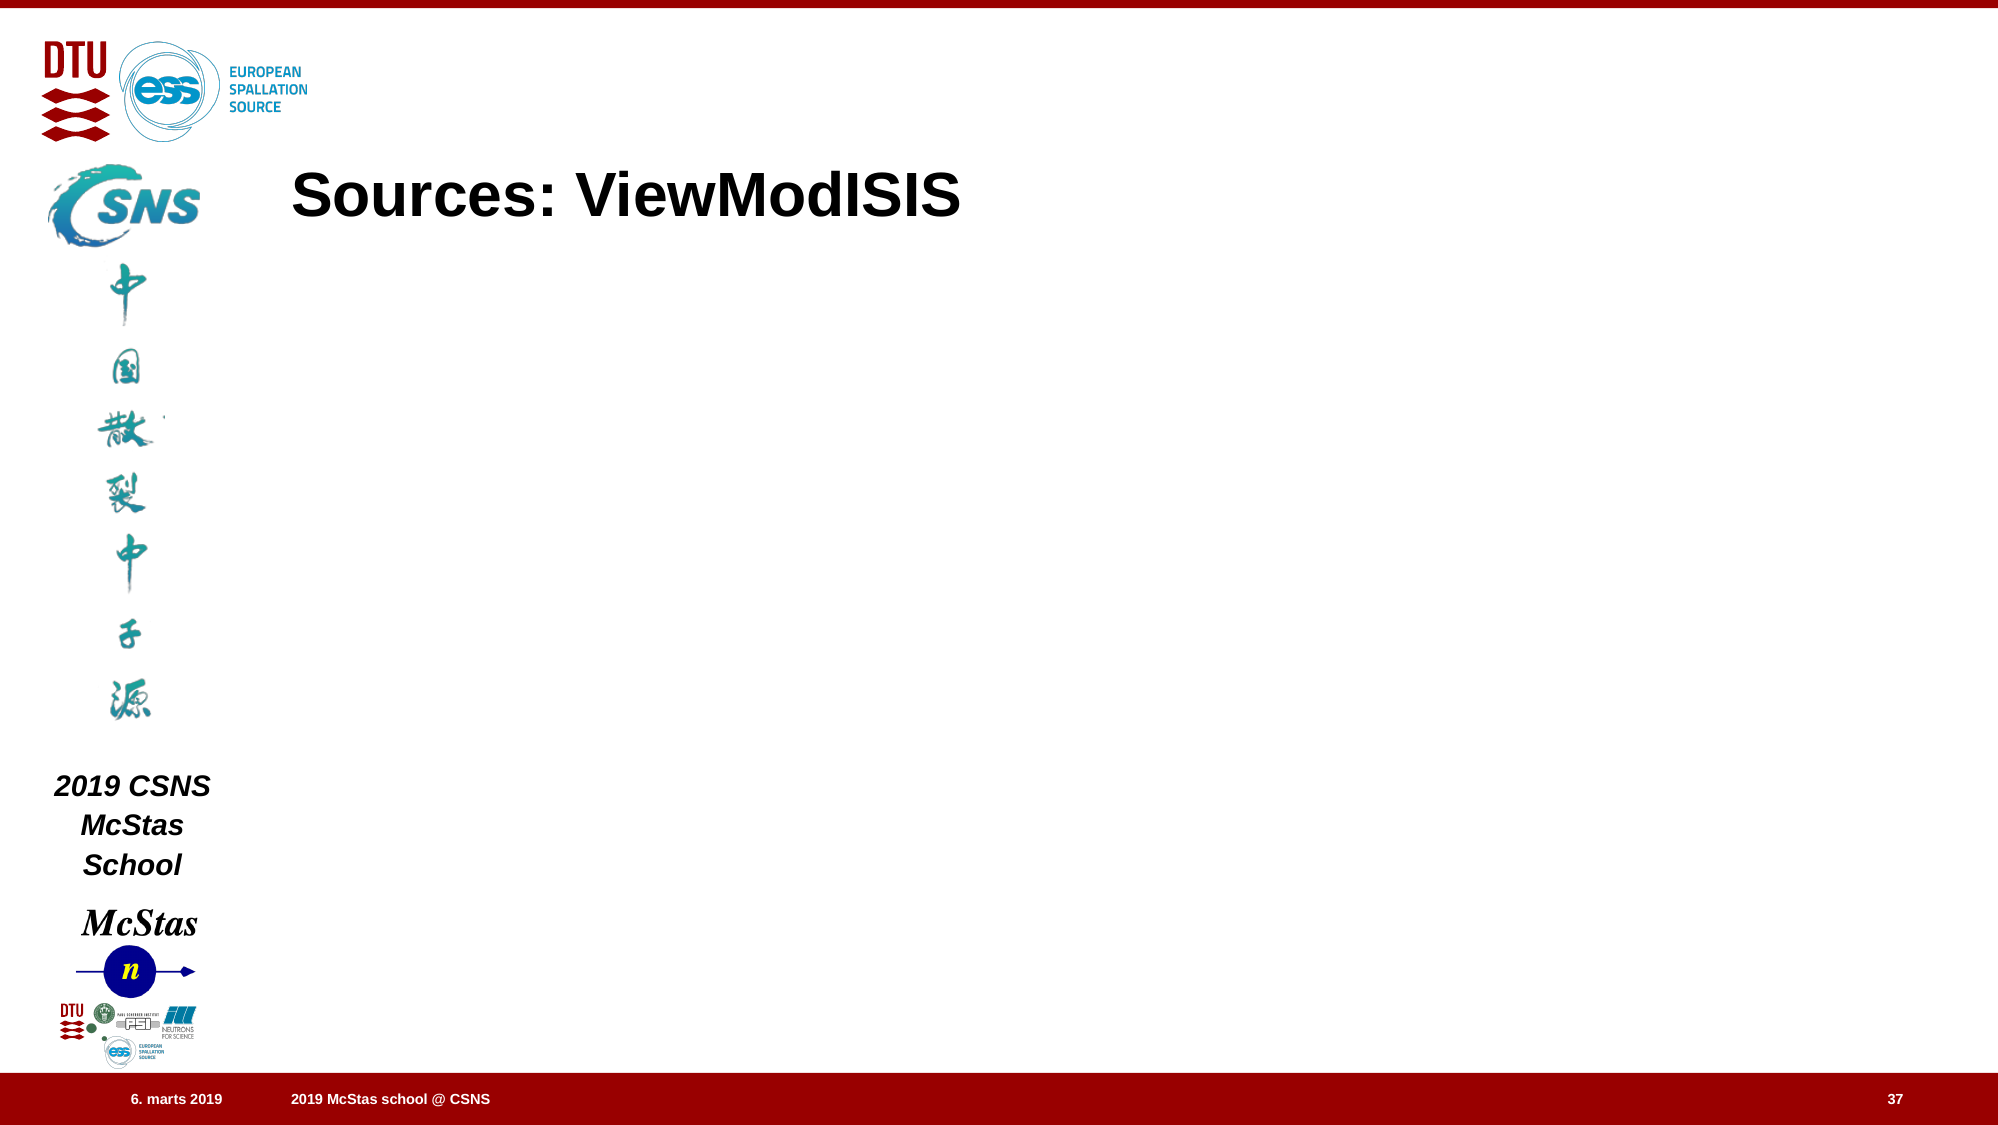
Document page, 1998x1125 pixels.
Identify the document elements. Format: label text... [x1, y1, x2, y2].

picture [48, 162, 209, 744]
title Sources: ViewModISIS [291, 69, 1819, 230]
picture [59, 908, 213, 999]
picture [86, 1003, 197, 1069]
picture [119, 41, 307, 142]
slide_number 1 [1887, 1088, 1909, 1110]
picture [116, 1013, 160, 1030]
